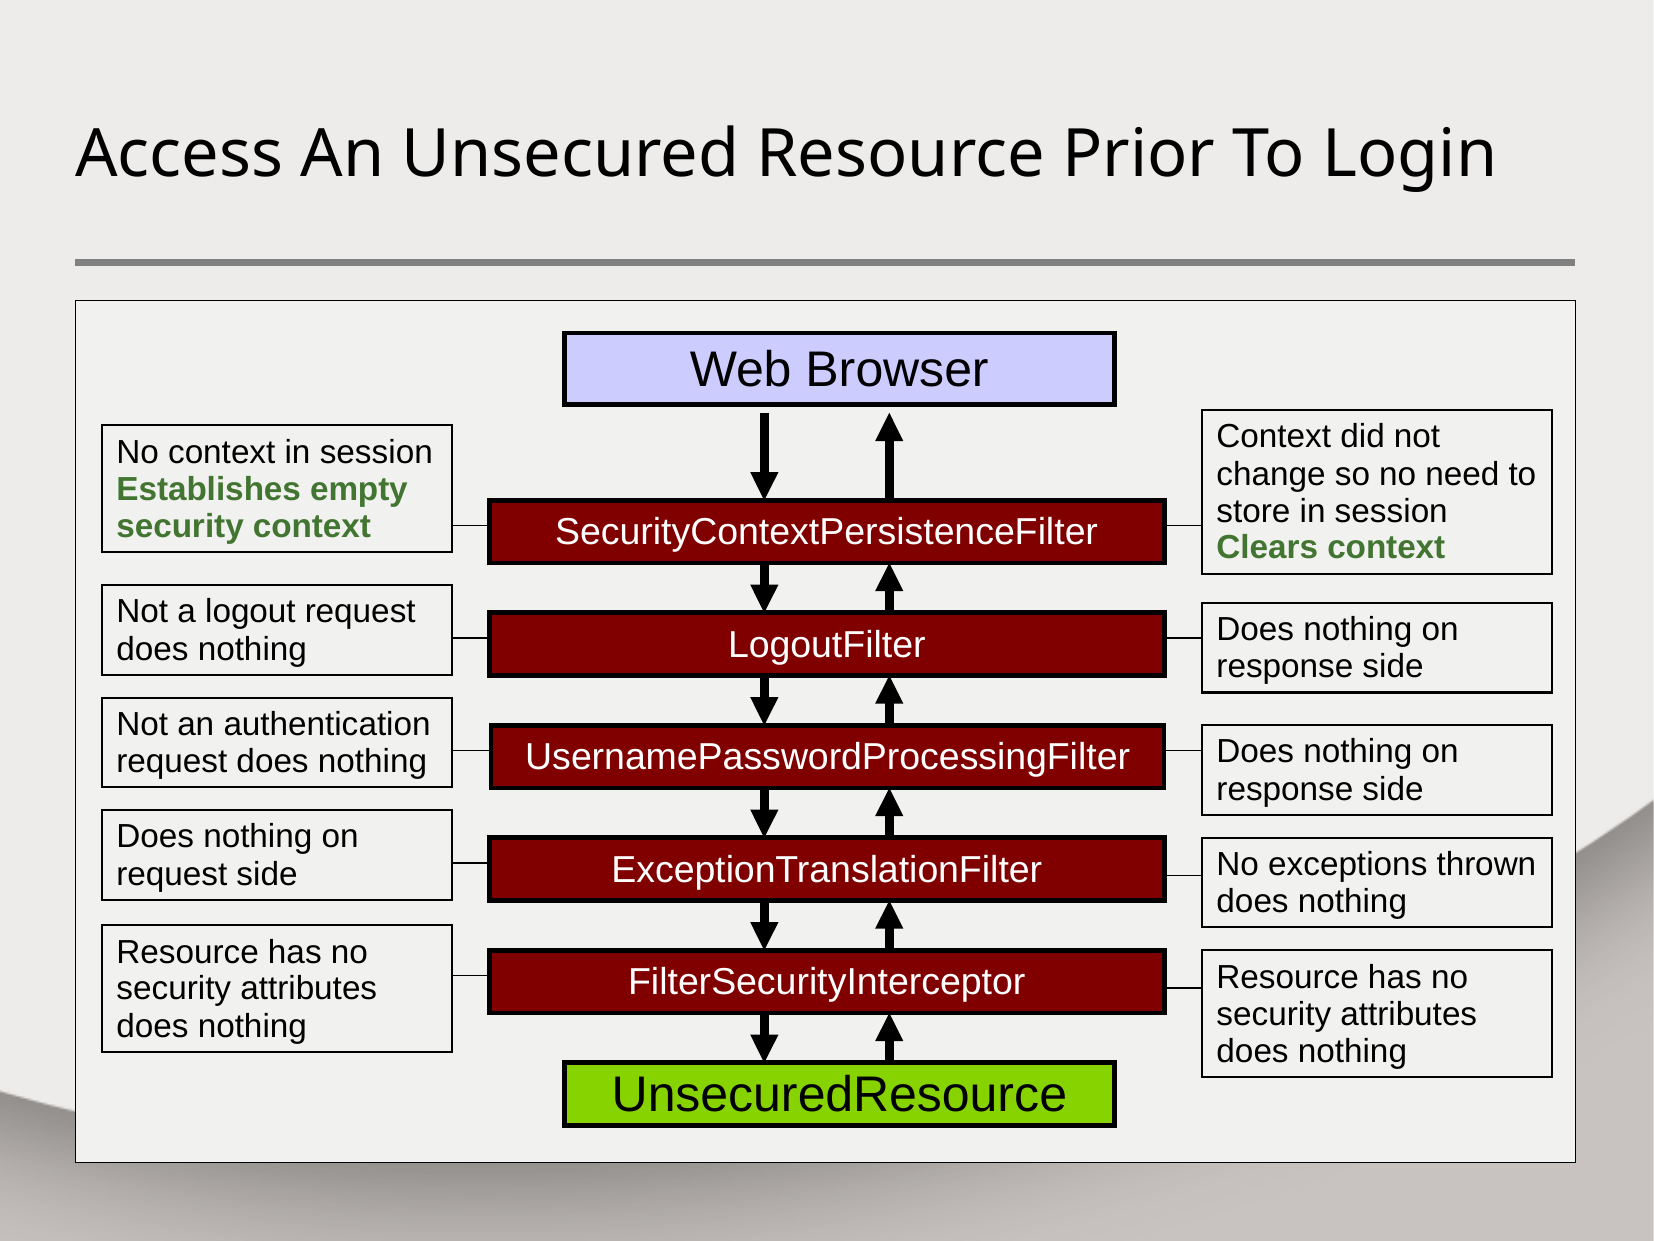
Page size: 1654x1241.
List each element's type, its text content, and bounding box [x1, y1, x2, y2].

text_box Context did not change so no need to store in session Clears context [1201, 410, 1552, 574]
text_box LogoutFilter [489, 612, 1165, 676]
text_box [75, 300, 1576, 1163]
text_box ExceptionTranslationFilter [489, 837, 1165, 901]
text_box Resource has no security attributes does nothing [1201, 950, 1552, 1077]
text_box No context in session Establishes empty security context [101, 425, 452, 552]
picture [0, 0, 1654, 1241]
text_box Does nothing on response side [1201, 725, 1552, 815]
text_box Web Browser [564, 333, 1115, 405]
text_box UsernamePasswordProcessingFilter [491, 725, 1165, 788]
title Access An Unsecured Resource Prior To Login [75, 75, 1576, 226]
text_box No exceptions thrown does nothing [1201, 837, 1552, 928]
text_box Not a logout request does nothing [101, 585, 452, 675]
text_box Does nothing on response side [1201, 602, 1552, 693]
text_box UnsecuredResource [564, 1062, 1115, 1126]
text_box Does nothing on request side [101, 810, 452, 900]
text_box Resource has no security attributes does nothing [101, 925, 452, 1052]
text_box FilterSecurityInterceptor [489, 950, 1165, 1013]
text_box SecurityContextPersistenceFilter [489, 500, 1165, 563]
text_box Not an authentication request does nothing [101, 697, 452, 788]
